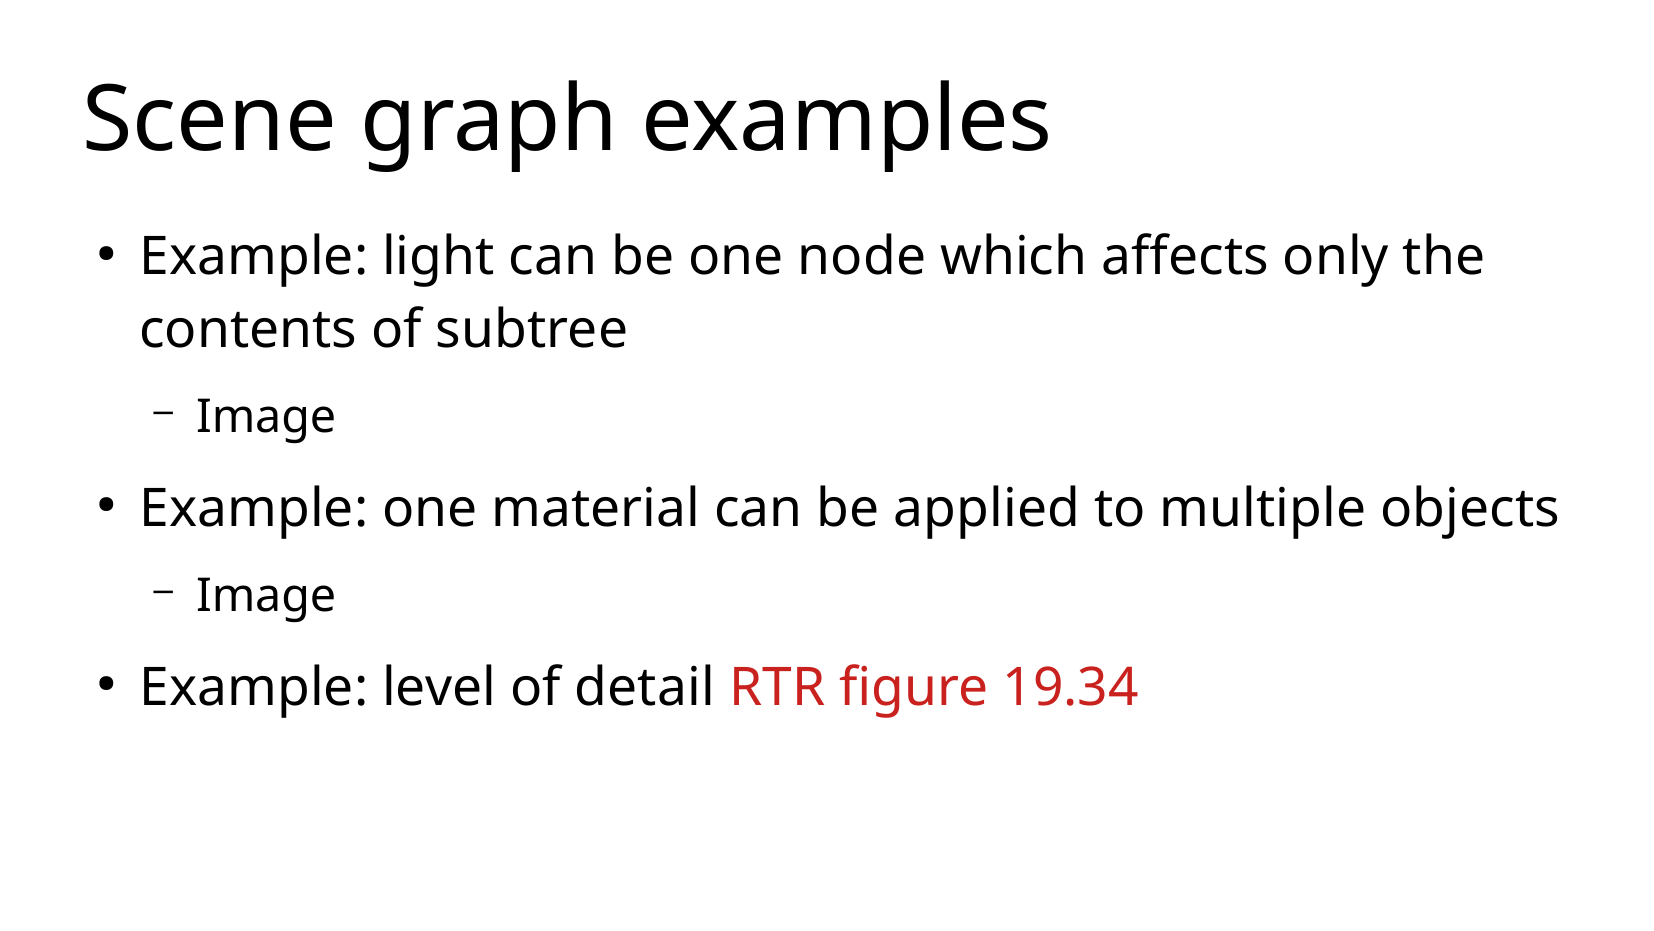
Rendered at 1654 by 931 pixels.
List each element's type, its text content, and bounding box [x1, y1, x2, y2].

list Example: light can be one node which affects only the contents of subtree Image Example: one material can be applied to multiple objects Image Example: level of detail RTR figure 19.34 [82, 217, 1571, 758]
title Scene graph examples [82, 37, 1571, 193]
